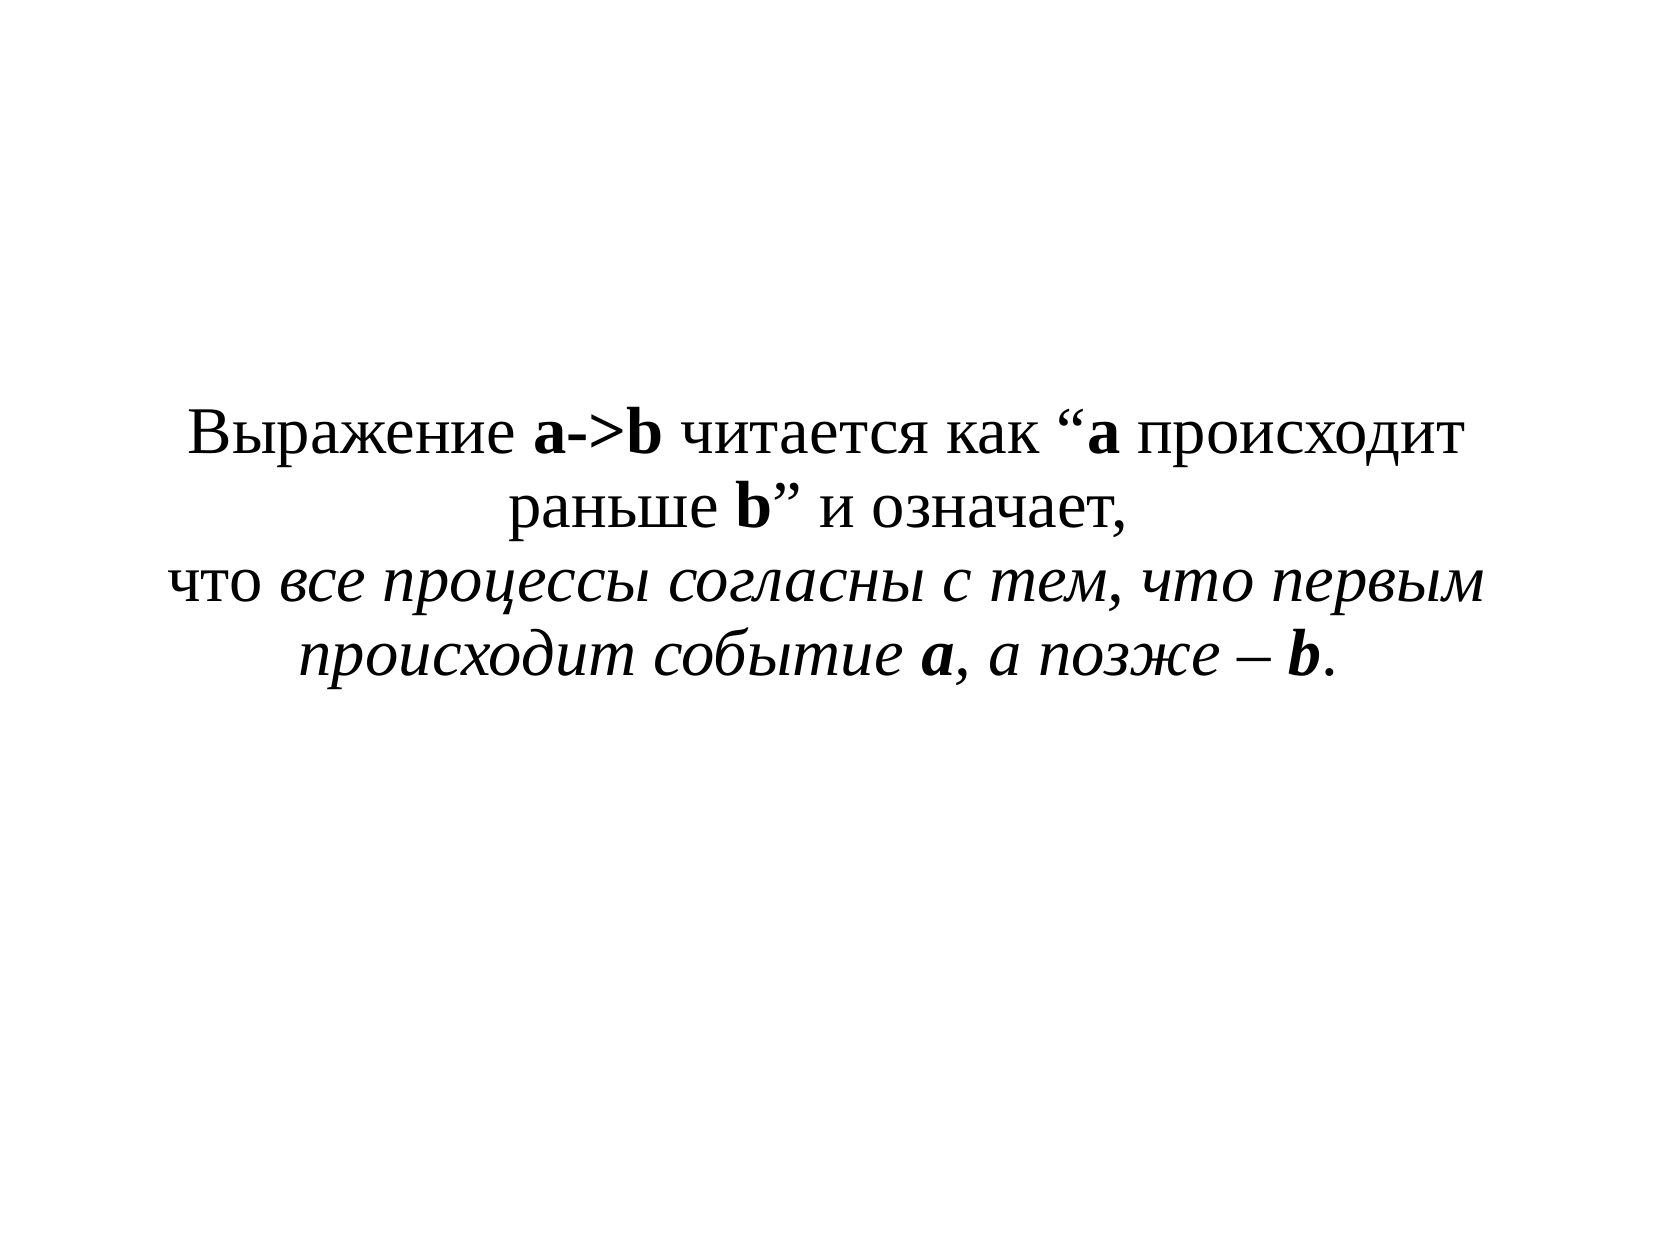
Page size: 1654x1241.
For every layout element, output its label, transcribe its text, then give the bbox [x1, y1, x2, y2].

subtitle Выражение a->b читается как “a происходит раньше b” и означает, что все процессы согласны с тем, что первым происходит событие a, а позже – b. [82, 49, 1571, 1109]
